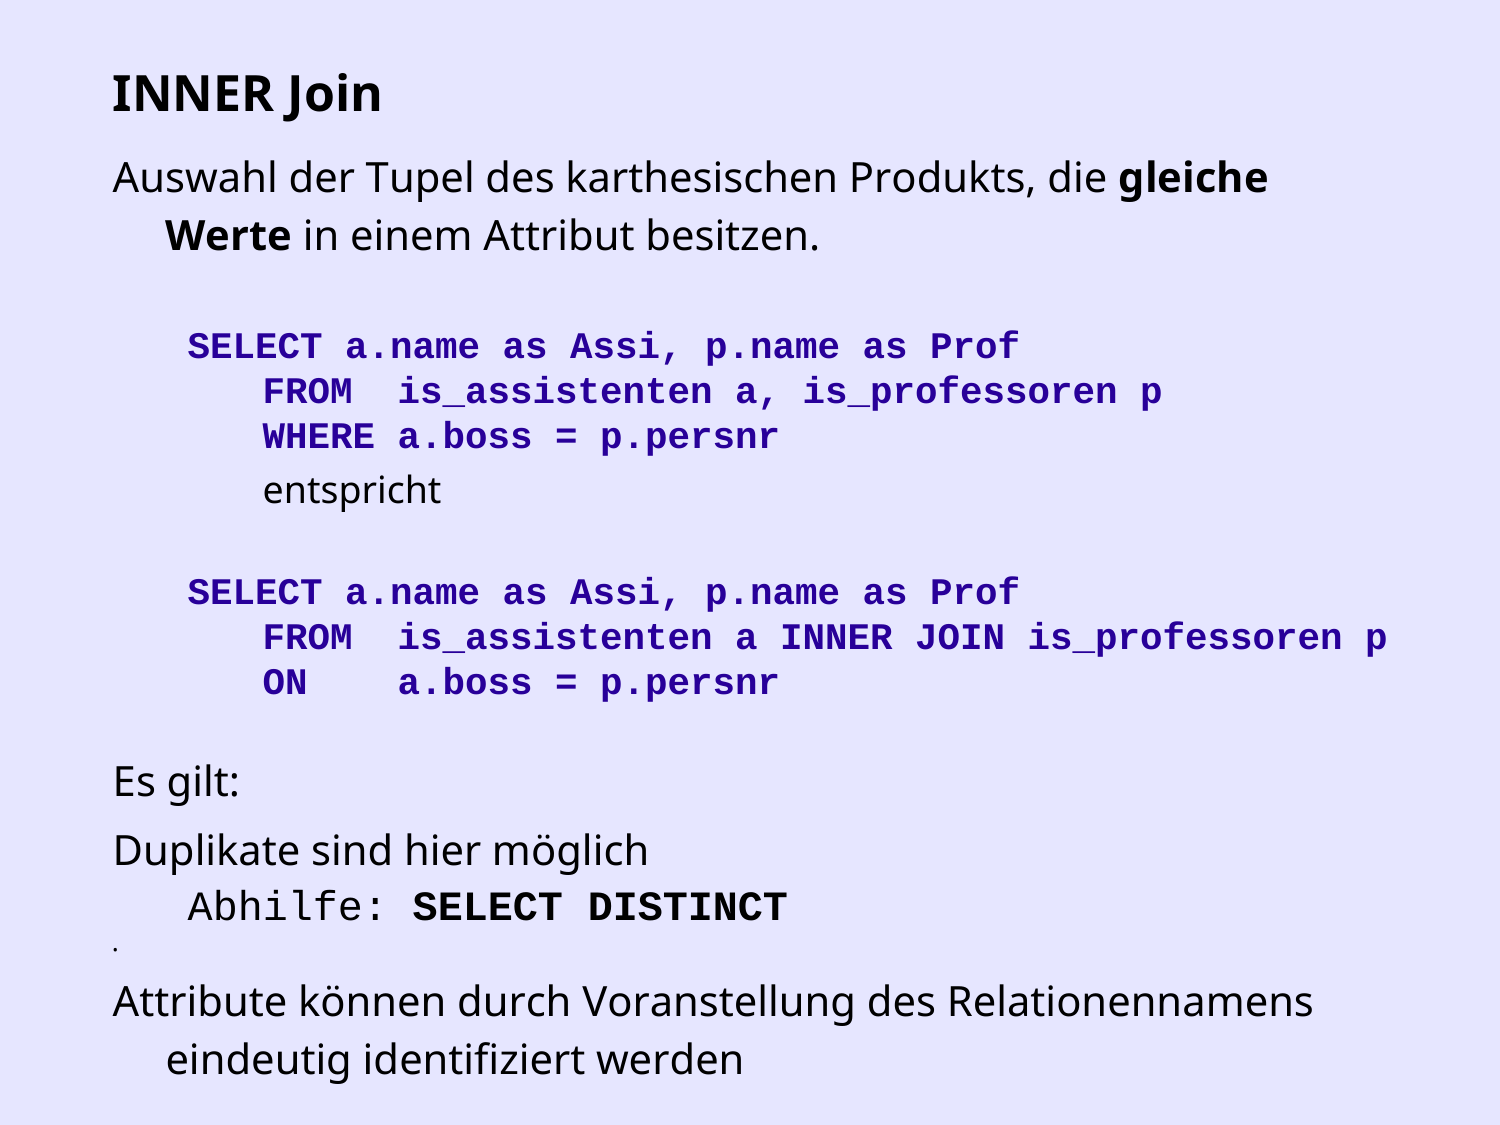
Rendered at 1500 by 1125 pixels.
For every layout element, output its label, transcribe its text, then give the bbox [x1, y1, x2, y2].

title INNER Join [112, 29, 1388, 147]
list Auswahl der Tupel des karthesischen Produkts, die gleiche Werte in einem Attribut besitzen. SELECT a.name as Assi, p.name as Prof FROM is_assistenten a, is_professoren p WHERE a.boss = p.persnr entspricht SELECT a.name as Assi, p.name as Prof FROM is_assistenten a INNER JOIN is_professoren p ON a.boss = p.persnr Es gilt: Duplikate sind hier möglich Abhilfe: SELECT DISTINCT • Attribute können durch Voranstellung des Relationennamens eindeutig identifiziert werden [112, 147, 1388, 1093]
